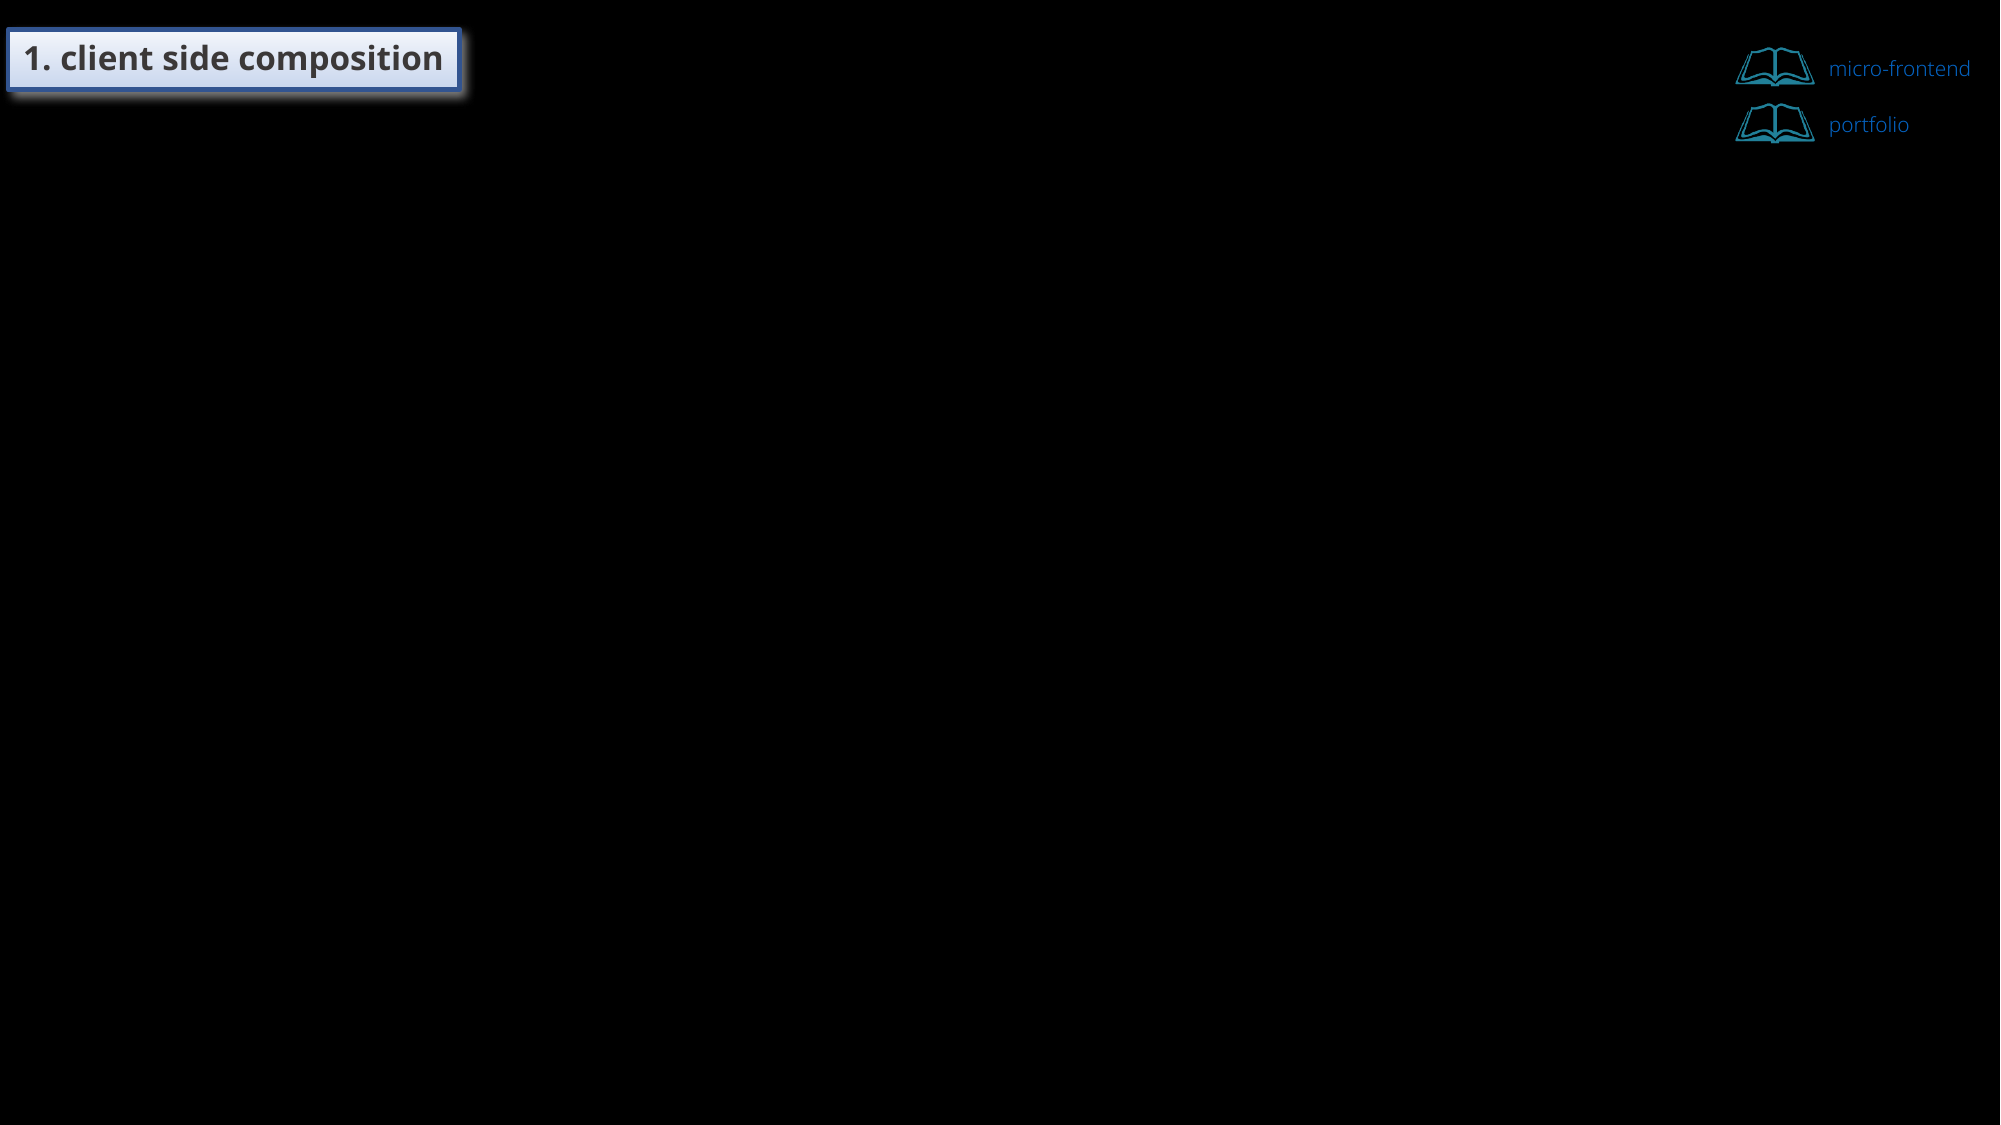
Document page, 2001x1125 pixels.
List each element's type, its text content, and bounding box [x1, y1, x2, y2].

text_box portfolio [1814, 104, 1925, 148]
title 1. client side composition [29, 29, 439, 90]
picture [1733, 45, 1815, 89]
picture [1733, 101, 1815, 146]
text_box micro-frontend [1814, 48, 1986, 92]
